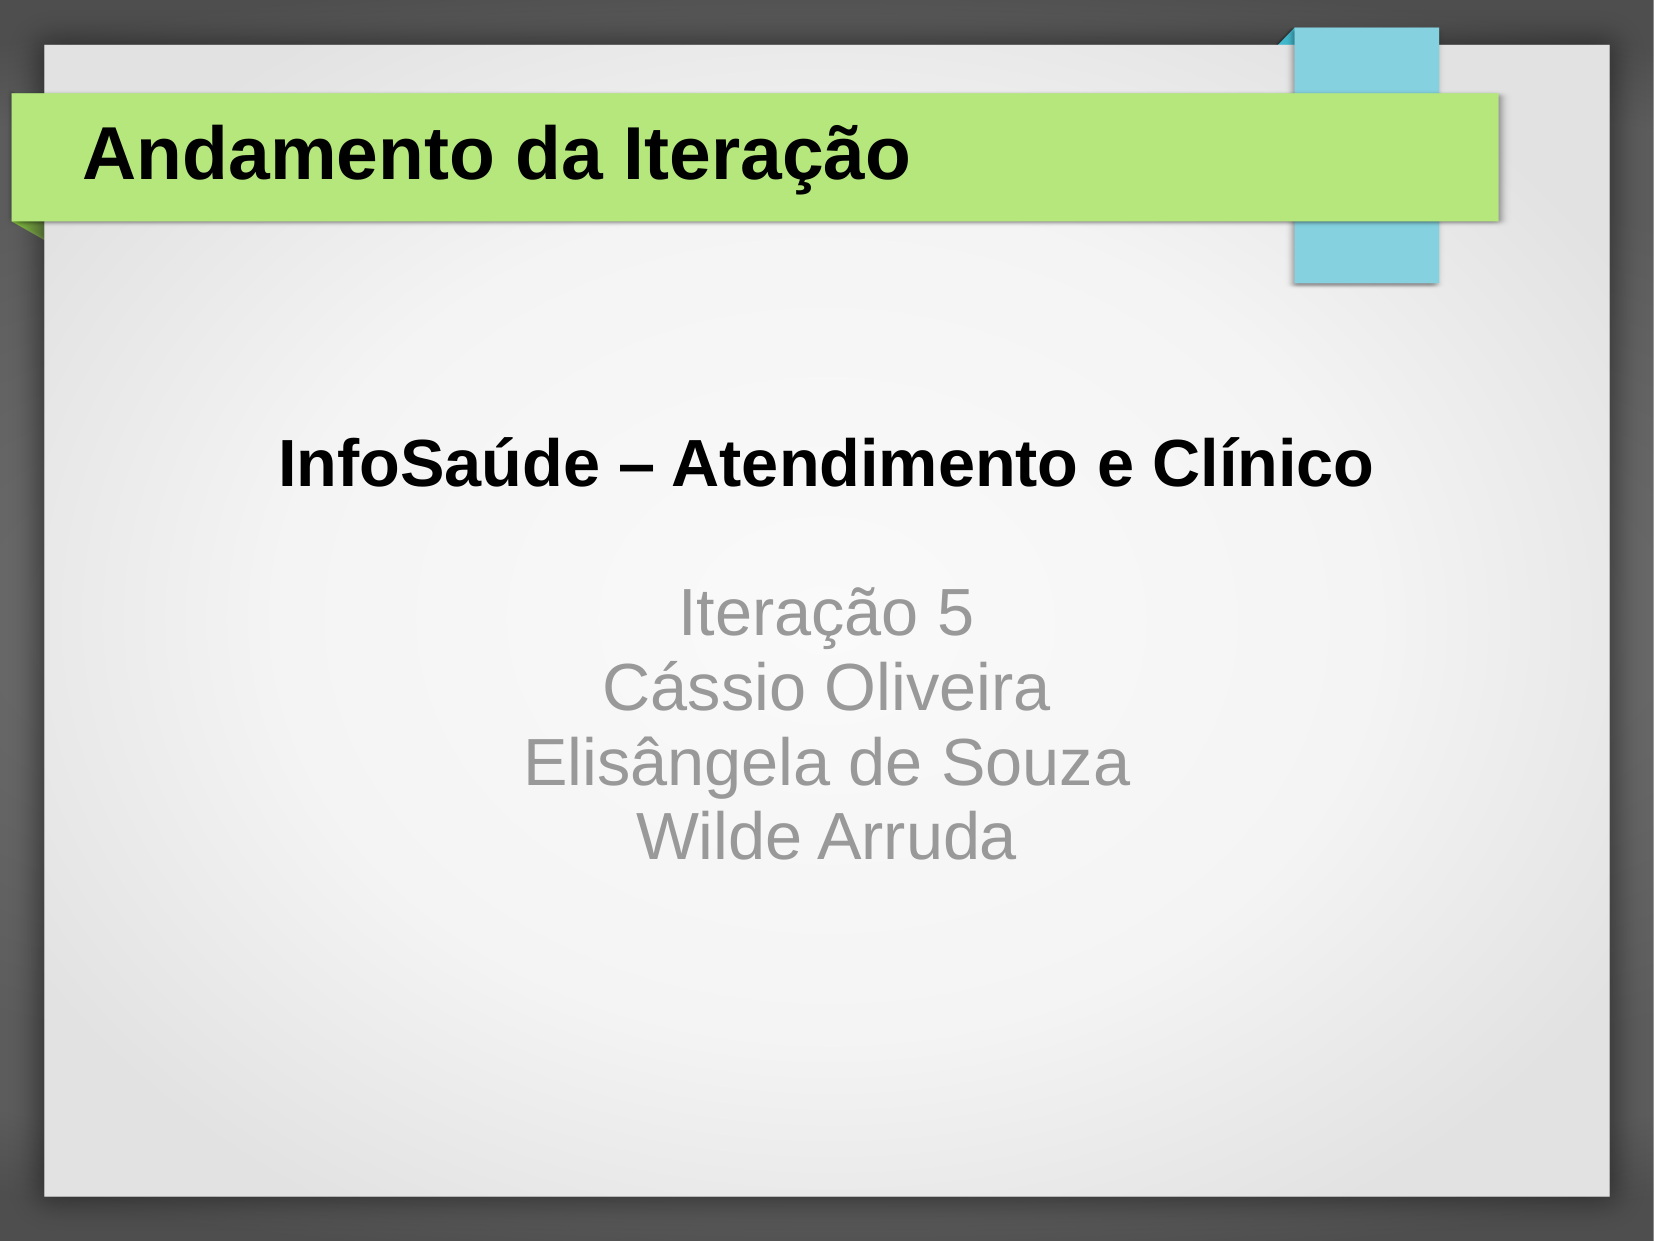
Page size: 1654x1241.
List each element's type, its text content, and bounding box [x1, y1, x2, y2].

title Andamento da Iteração [82, 94, 1264, 213]
picture [0, 0, 1654, 1241]
subtitle InfoSaúde – Atendimento e Clínico Iteração 5 Cássio Oliveira Elisângela de Souza Wilde Arruda [82, 290, 1571, 1010]
